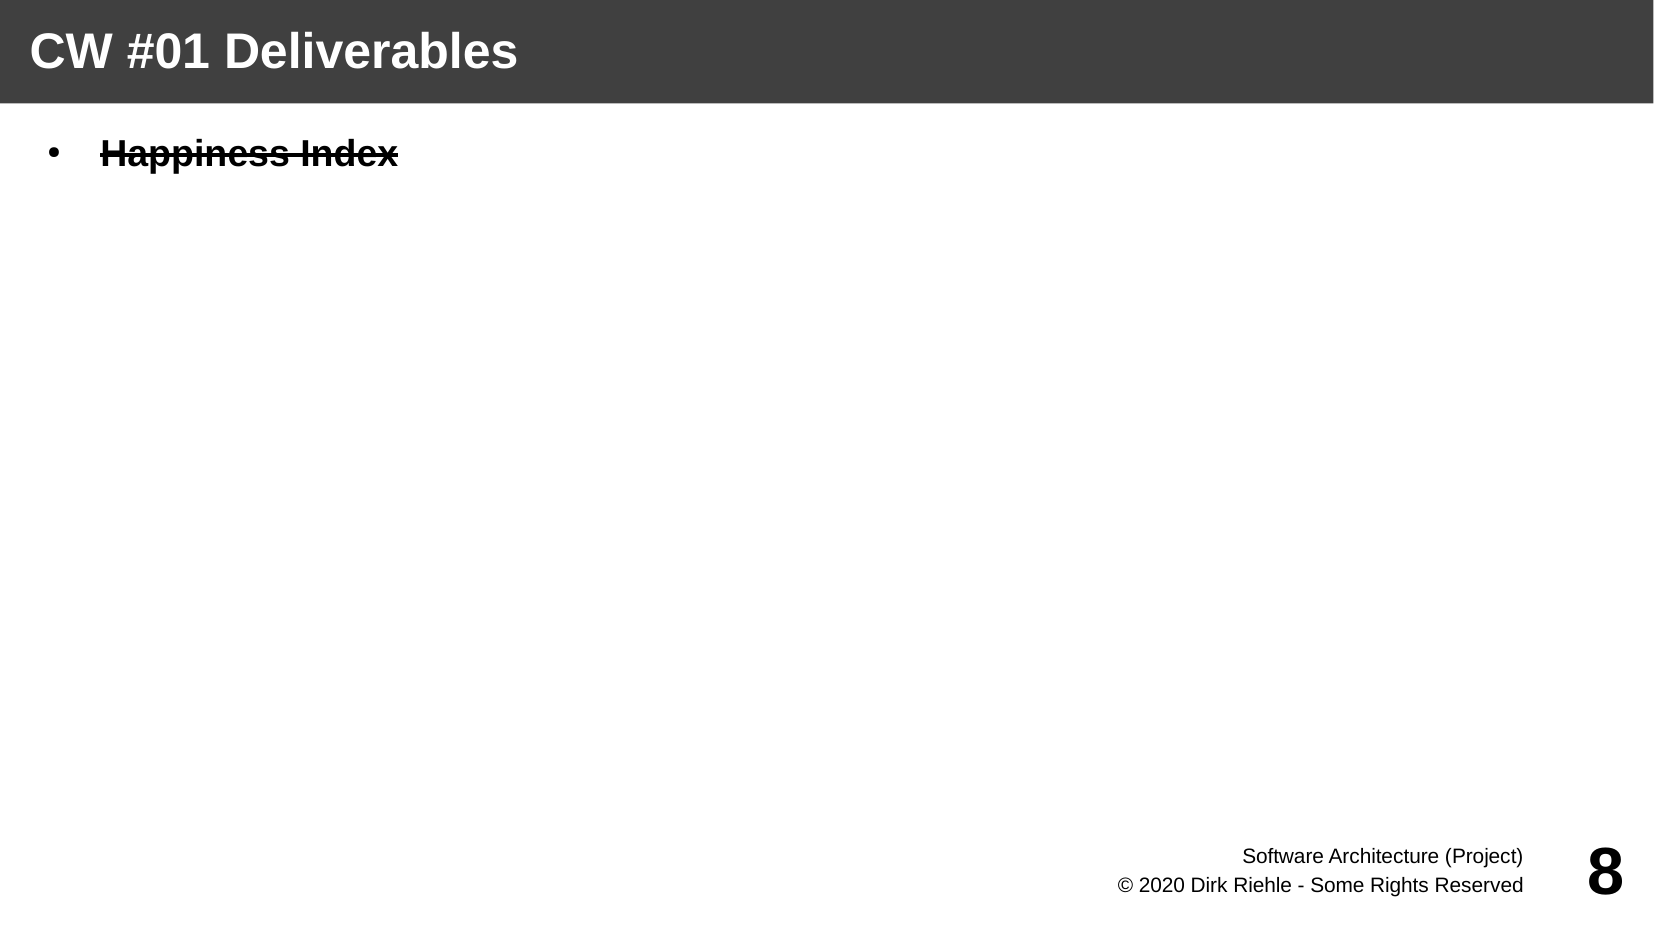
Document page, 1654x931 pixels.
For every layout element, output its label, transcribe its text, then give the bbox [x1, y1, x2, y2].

list Happiness Index [29, 132, 1625, 813]
title CW #01 Deliverables [0, 0, 1654, 104]
